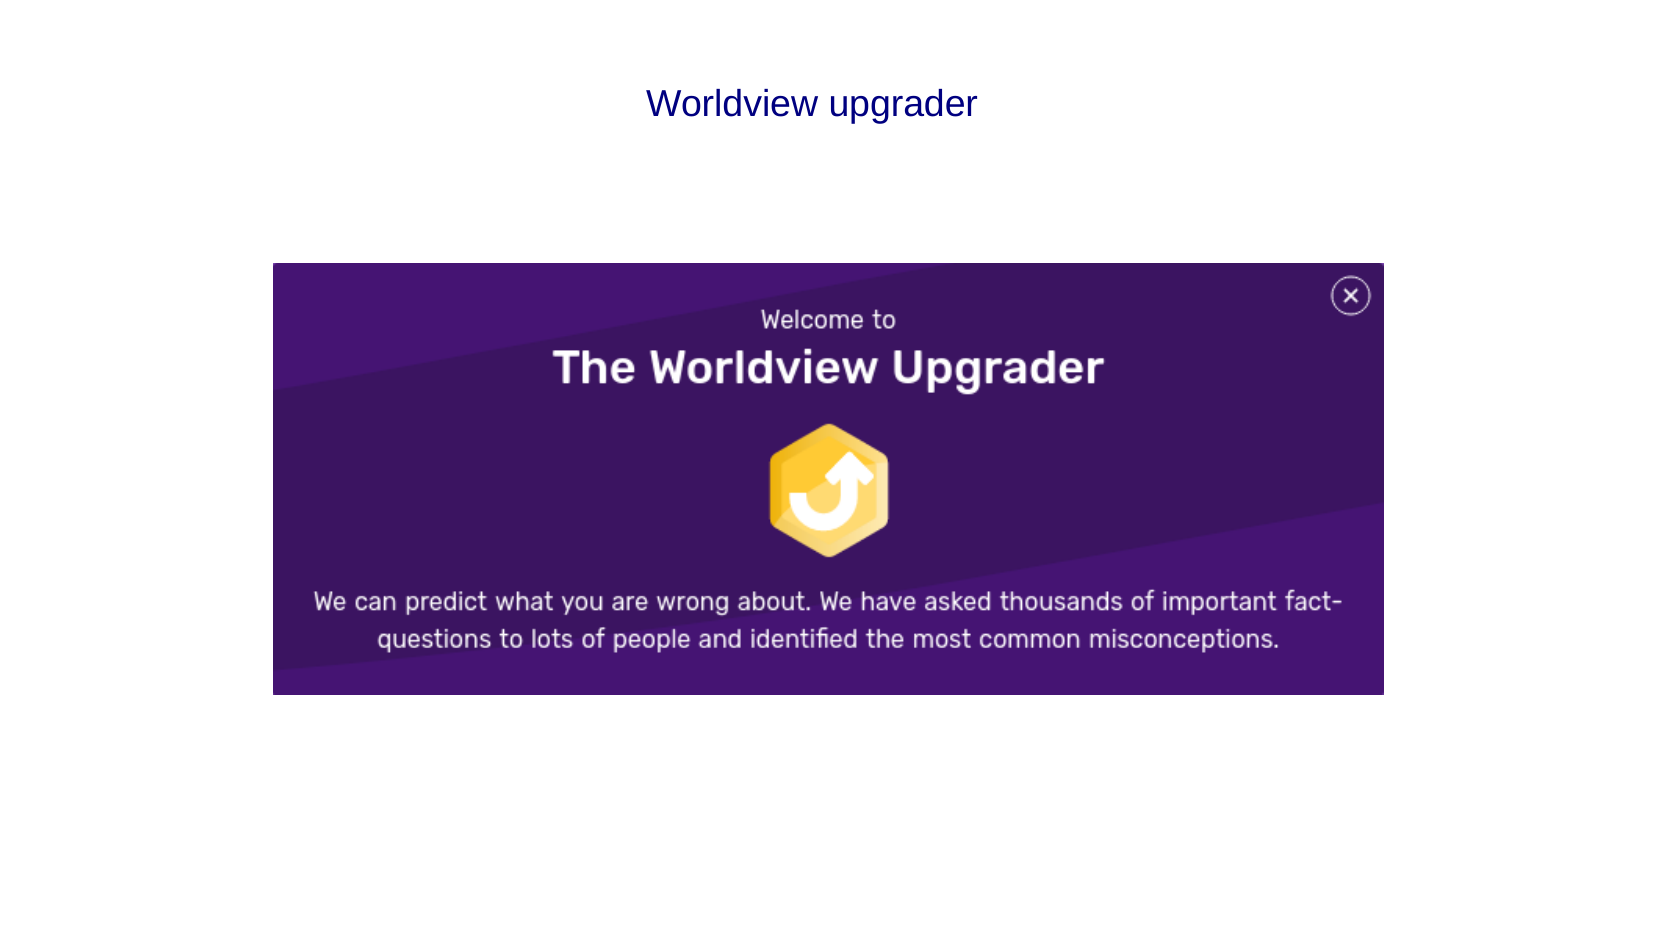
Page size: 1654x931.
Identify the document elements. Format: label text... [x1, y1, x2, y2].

text_box Worldview upgrader [536, 75, 1088, 132]
picture [273, 263, 1384, 695]
